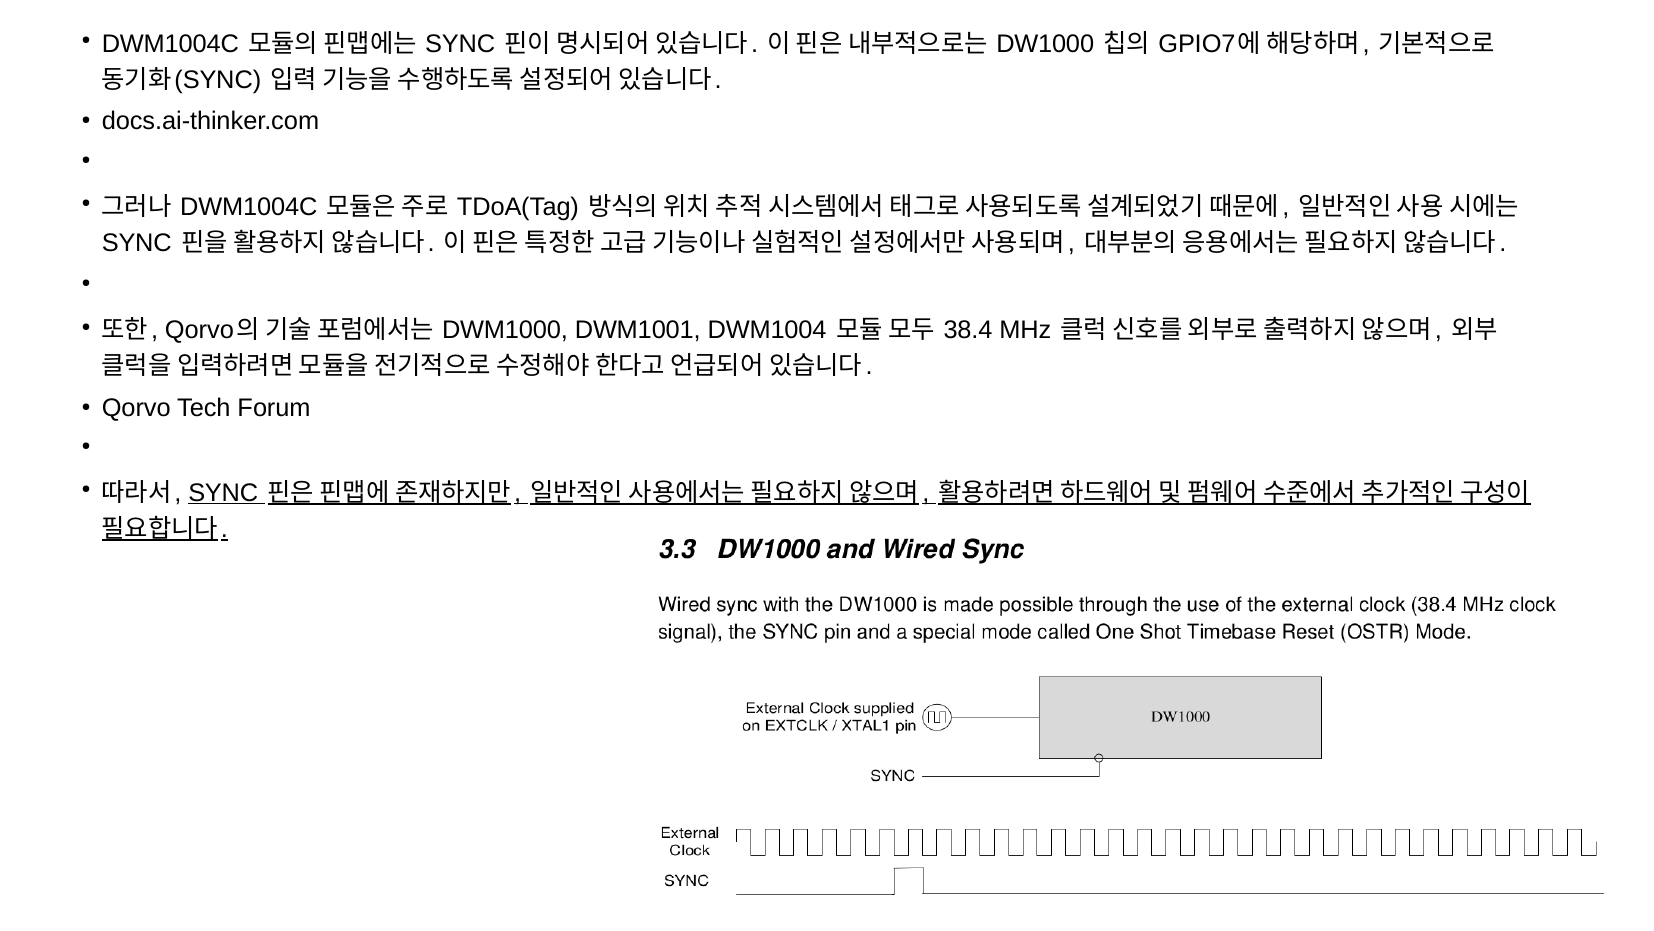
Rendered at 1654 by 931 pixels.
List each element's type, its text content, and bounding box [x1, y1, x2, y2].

list DWM1004C 모듈의 핀맵에는 SYNC 핀이 명시되어 있습니다. 이 핀은 내부적으로는 DW1000 칩의 GPIO7에 해당하며, 기본적으로 동기화(SYNC) 입력 기능을 수행하도록 설정되어 있습니다. docs.ai-thinker.com 그러나 DWM1004C 모듈은 주로 TDoA(Tag) 방식의 위치 추적 시스템에서 태그로 사용되도록 설계되었기 때문에, 일반적인 사용 시에는 SYNC 핀을 활용하지 않습니다. 이 핀은 특정한 고급 기능이나 실험적인 설정에서만 사용되며, 대부분의 응용에서는 필요하지 않습니다. 또한, Qorvo의 기술 포럼에서는 DWM1000, DWM1001, DWM1004 모듈 모두 38.4 MHz 클럭 신호를 외부로 출력하지 않으며, 외부 클럭을 입력하려면 모듈을 전기적으로 수정해야 한다고 언급되어 있습니다. Qorvo Tech Forum 따라서, SYNC 핀은 핀맵에 존재하지만, 일반적인 사용에서는 필요하지 않으며, 활용하려면 하드웨어 및 펌웨어 수준에서 추가적인 구성이 필요합니다. [75, 23, 1564, 563]
picture [637, 524, 1628, 915]
